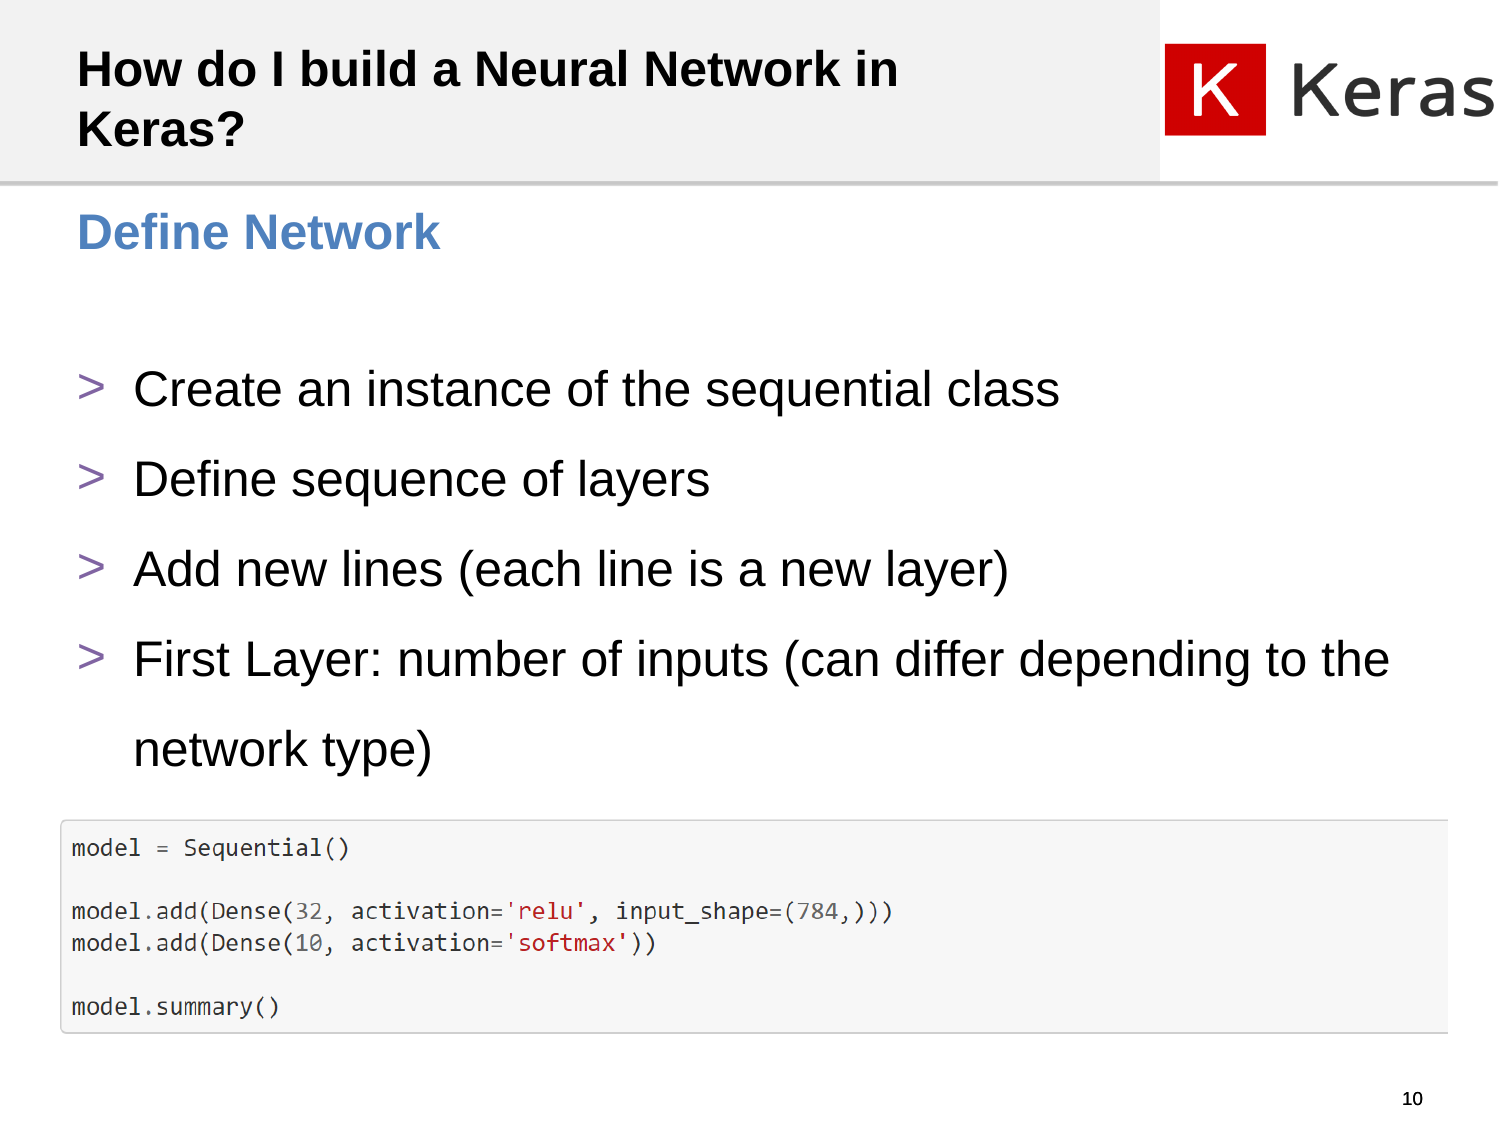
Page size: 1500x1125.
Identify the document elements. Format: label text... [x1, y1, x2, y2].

picture [1163, 42, 1500, 137]
text_box Create an instance of the sequential class Define sequence of layers Add new lines (each line is a new layer) First Layer: number of inputs (can differ depending to the network type) [76, 326, 1424, 805]
text_box Define Network [76, 200, 1424, 259]
text_box How do I build a Neural Network in Keras? [76, 39, 1042, 157]
picture [52, 805, 1448, 1044]
